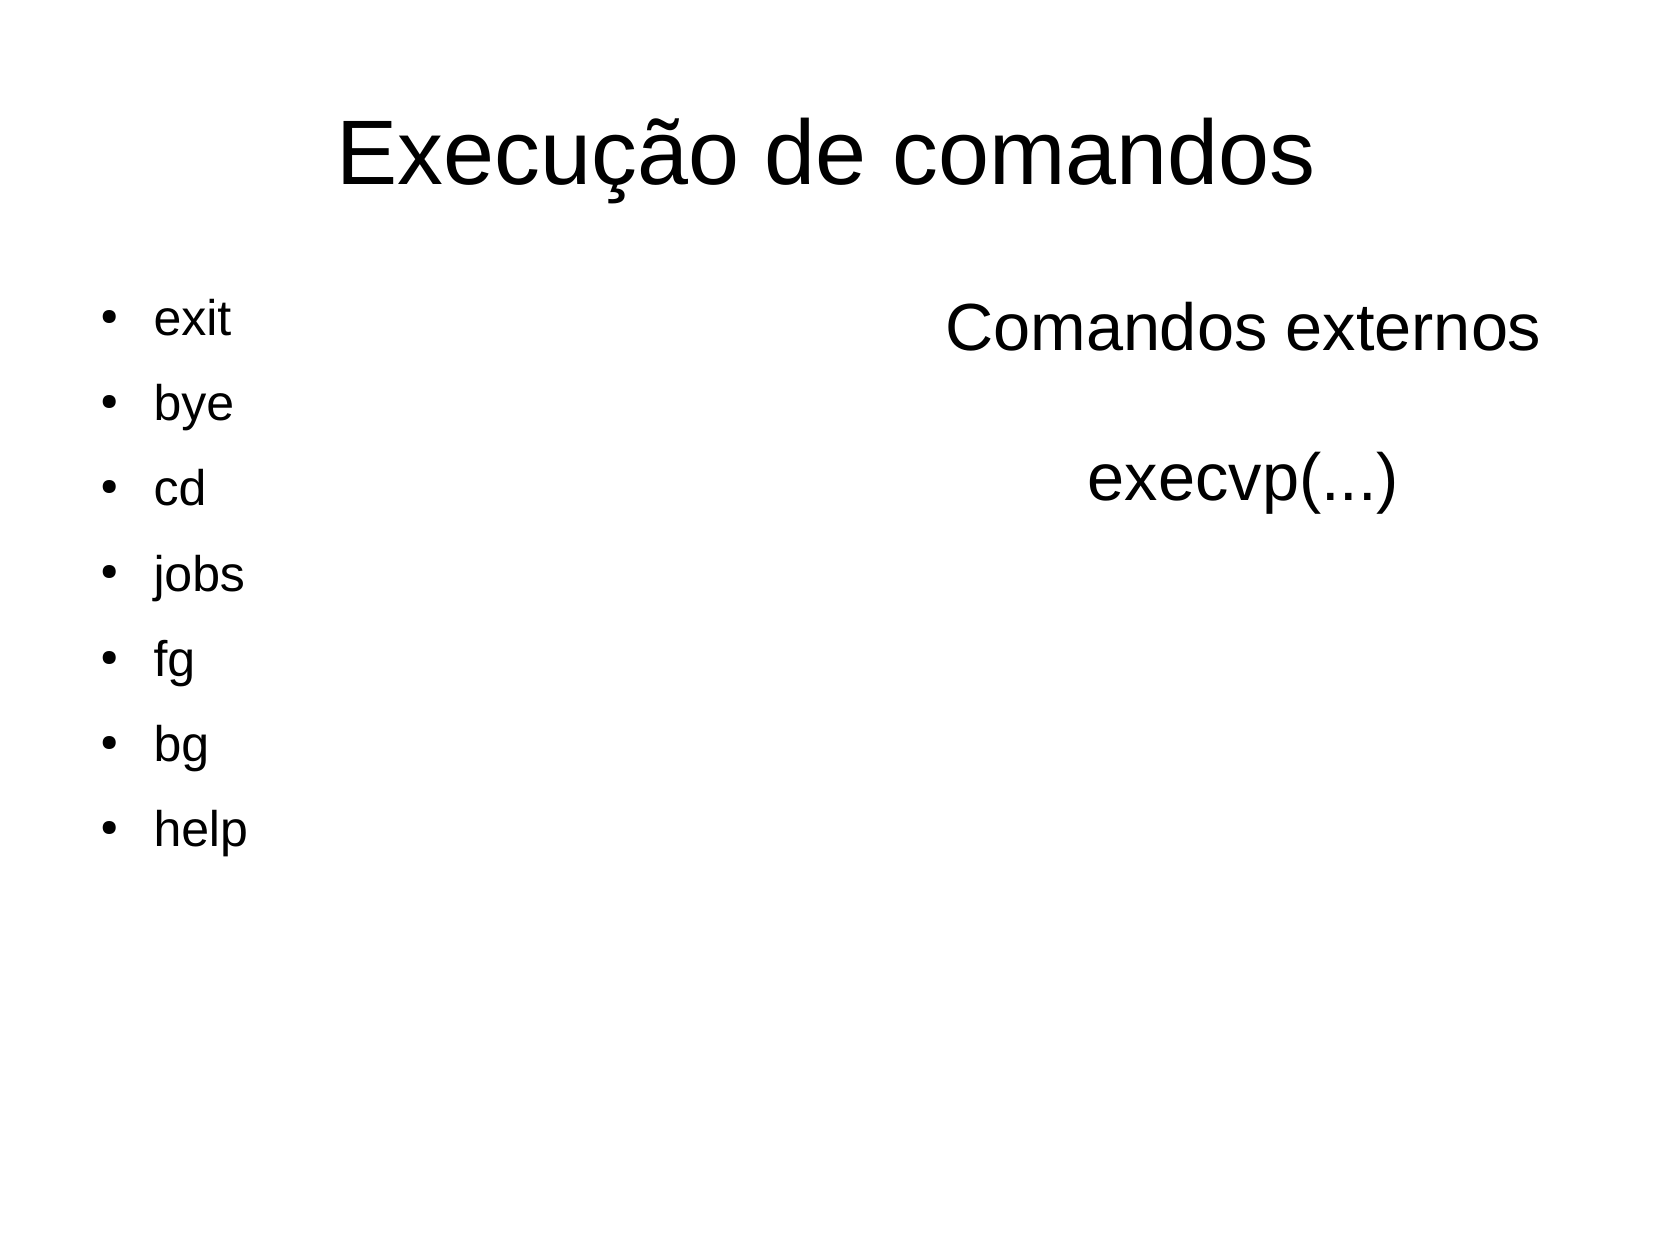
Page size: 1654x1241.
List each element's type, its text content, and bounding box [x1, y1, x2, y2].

list exit bye cd jobs fg bg help [82, 290, 809, 1109]
list Comandos externos execvp(...) [845, 290, 1572, 1109]
title Execução de comandos [82, 49, 1571, 257]
